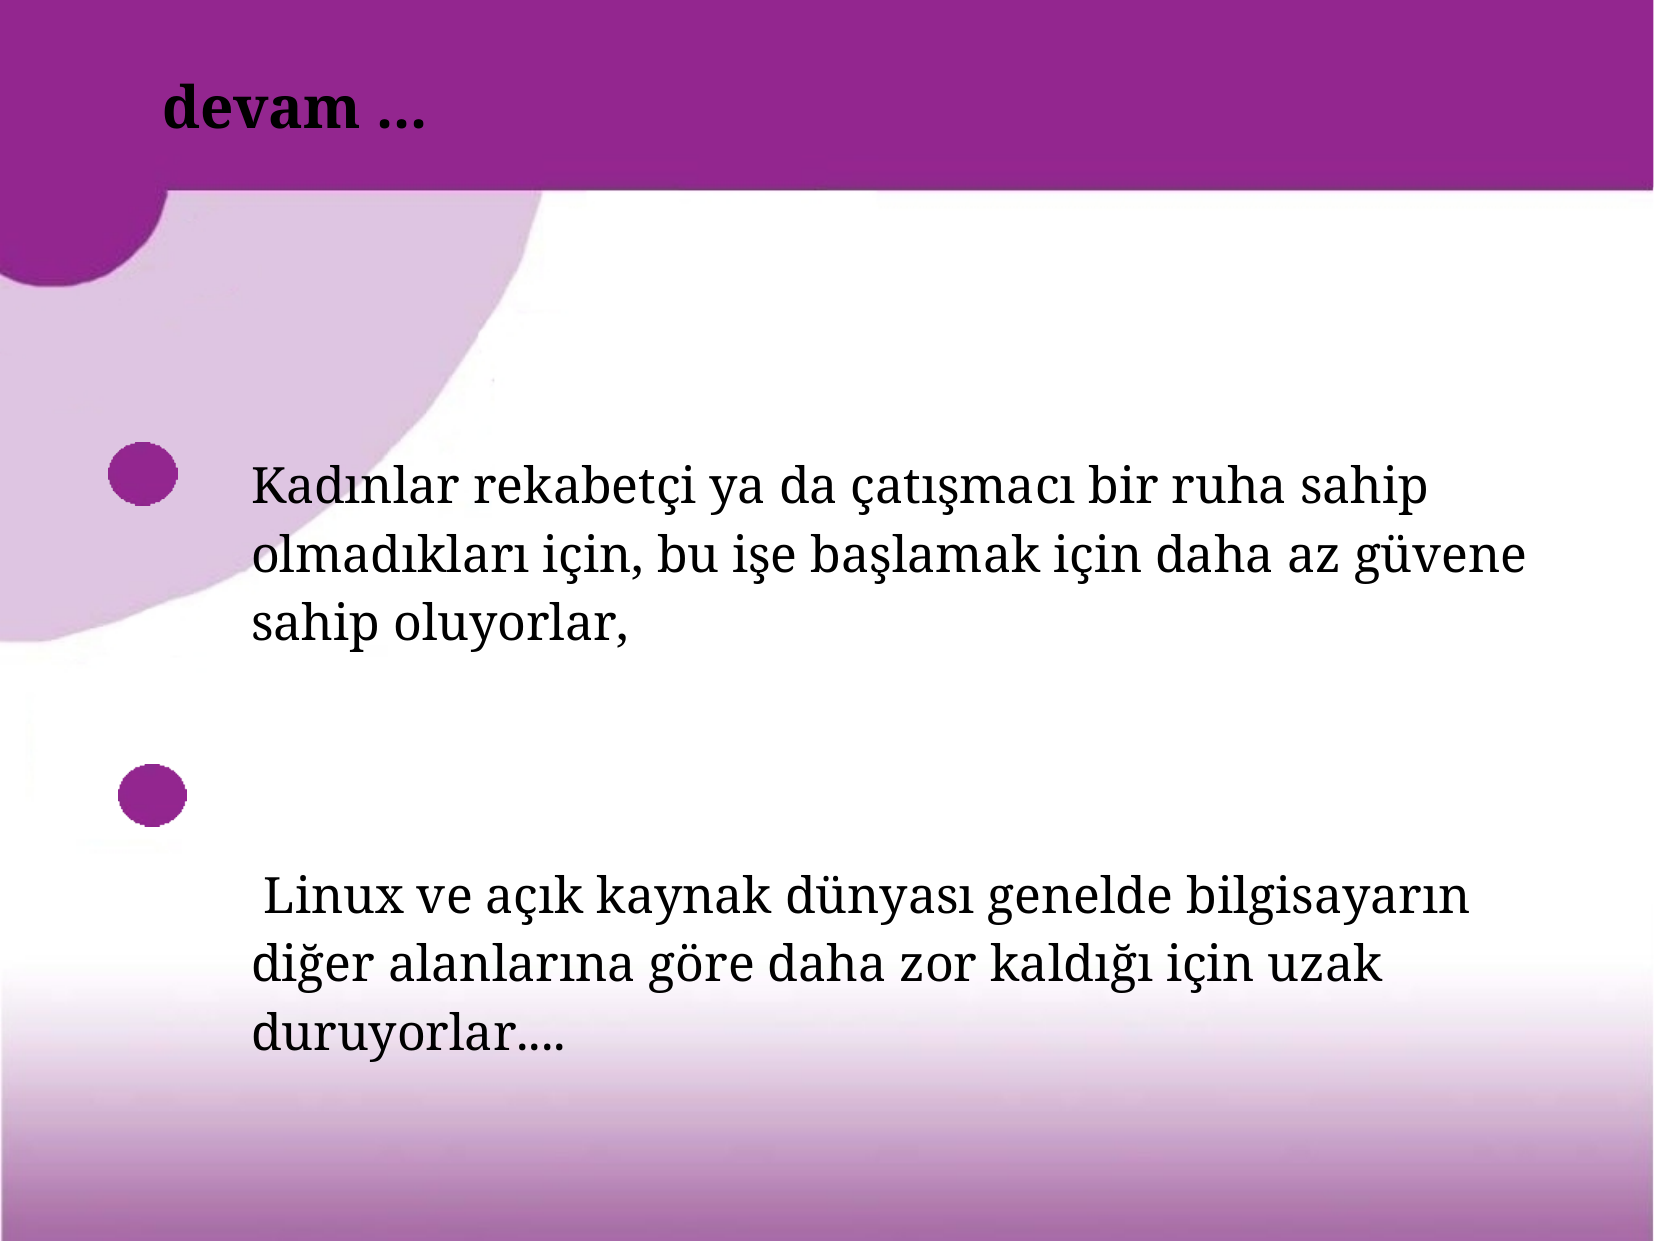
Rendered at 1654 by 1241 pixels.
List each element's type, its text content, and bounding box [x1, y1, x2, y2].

text_box Kadınlar rekabetçi ya da çatışmacı bir ruha sahip olmadıkları için, bu işe başlamak için daha az güvene sahip oluyorlar, Linux ve açık kaynak dünyası genelde bilgisayarın diğer alanlarına göre daha zor kaldığı için uzak duruyorlar.... [236, 442, 1565, 982]
text_box devam ... [147, 59, 945, 142]
picture [0, 0, 1654, 1241]
